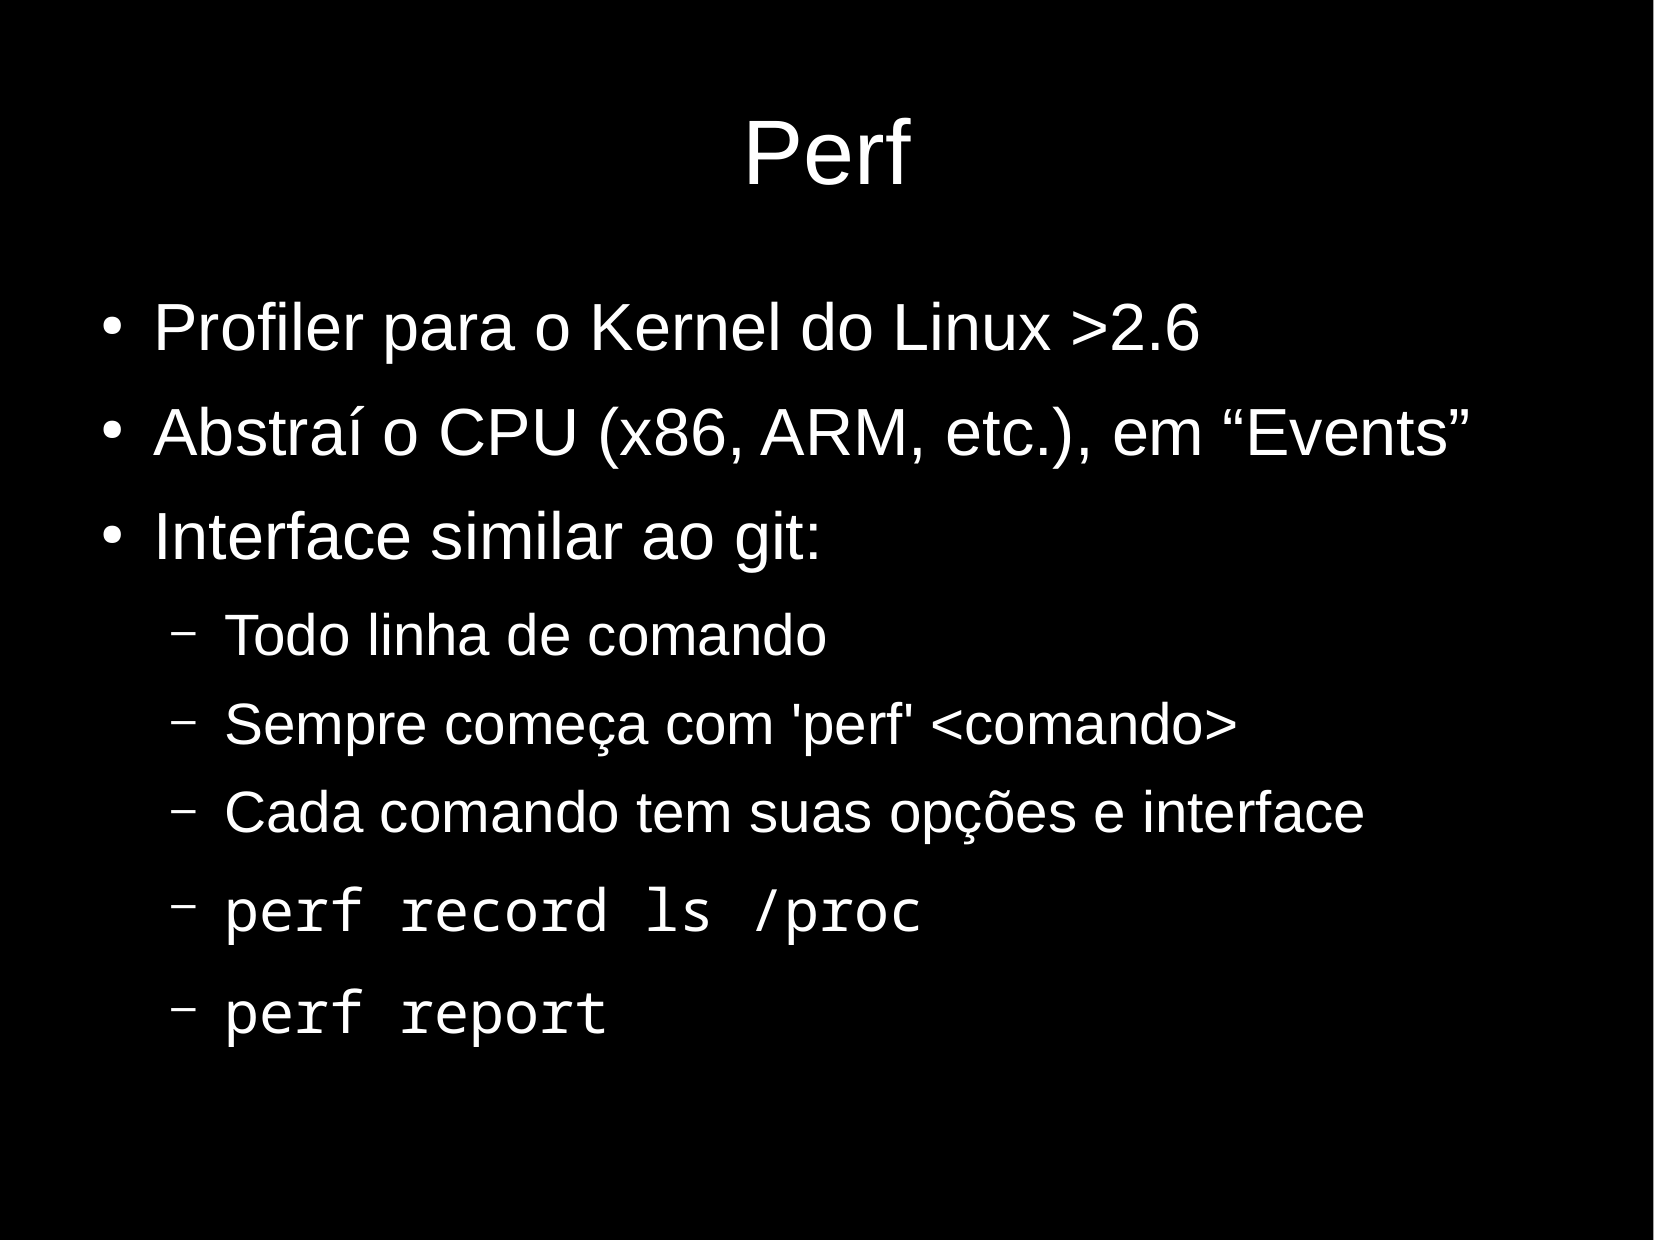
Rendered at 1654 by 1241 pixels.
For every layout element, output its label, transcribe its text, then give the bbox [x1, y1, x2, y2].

title Perf [82, 49, 1571, 257]
list Profiler para o Kernel do Linux >2.6 Abstraí o CPU (x86, ARM, etc.), em “Events” Interface similar ao git: Todo linha de comando Sempre começa com 'perf' <comando> Cada comando tem suas opções e interface perf record ls /proc perf report [82, 290, 1571, 1109]
